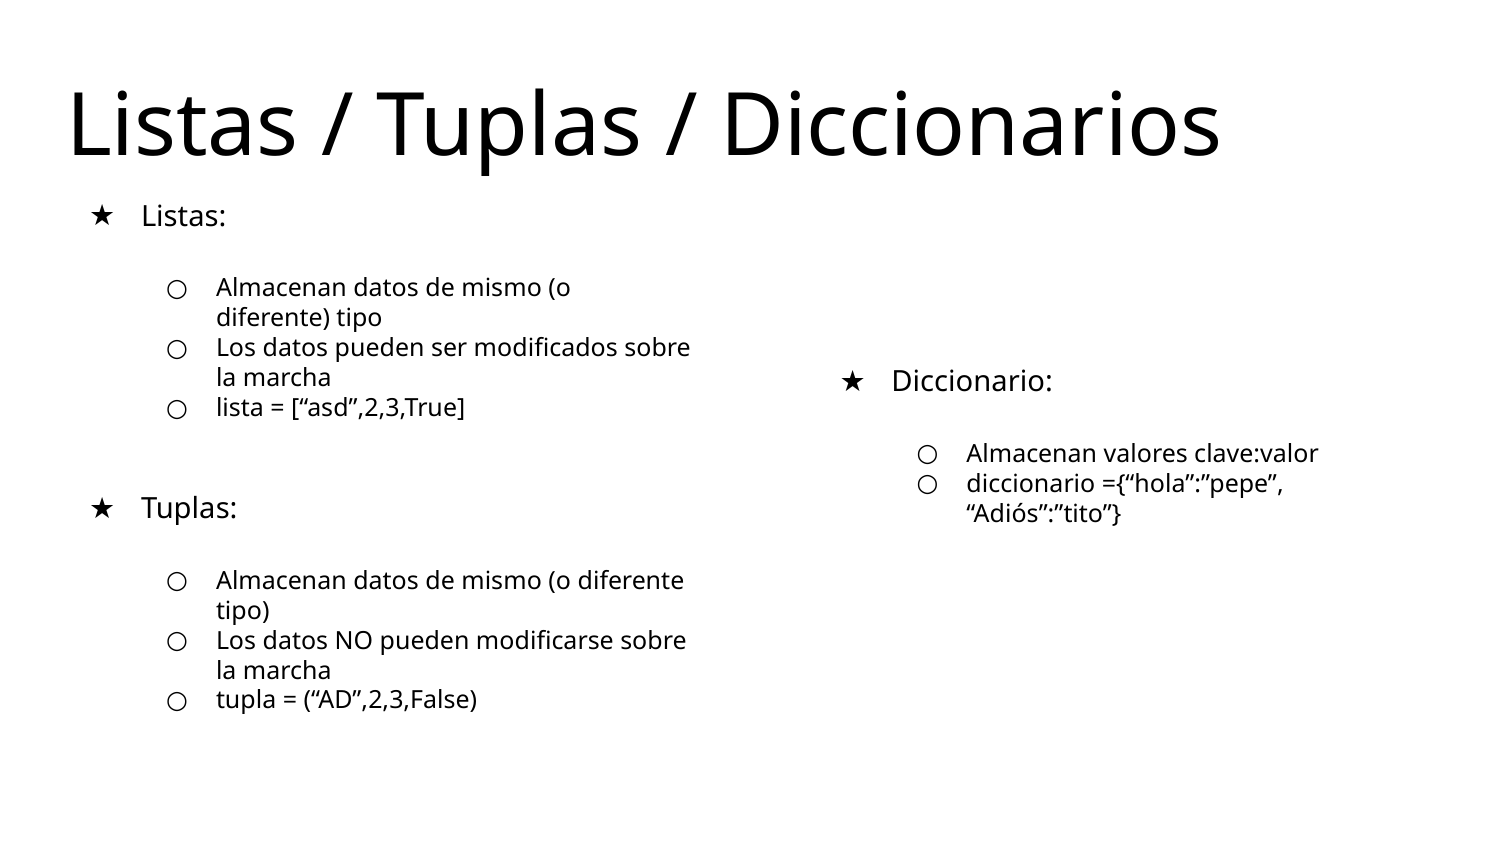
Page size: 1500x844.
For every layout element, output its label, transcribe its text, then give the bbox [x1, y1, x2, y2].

list Diccionario: Almacenan valores clave:valor diccionario ={“hola”:”pepe”, “Adiós”:”tito”} [801, 347, 1436, 570]
title Listas / Tuplas / Diccionarios [51, 51, 1449, 189]
list Listas: Almacenan datos de mismo (o diferente) tipo Los datos pueden ser modificados sobre la marcha lista = [“asd”,2,3,True] Tuplas: Almacenan datos de mismo (o diferente tipo) Los datos NO pueden modificarse sobre la marcha tupla = (“AD”,2,3,False) [51, 182, 708, 733]
